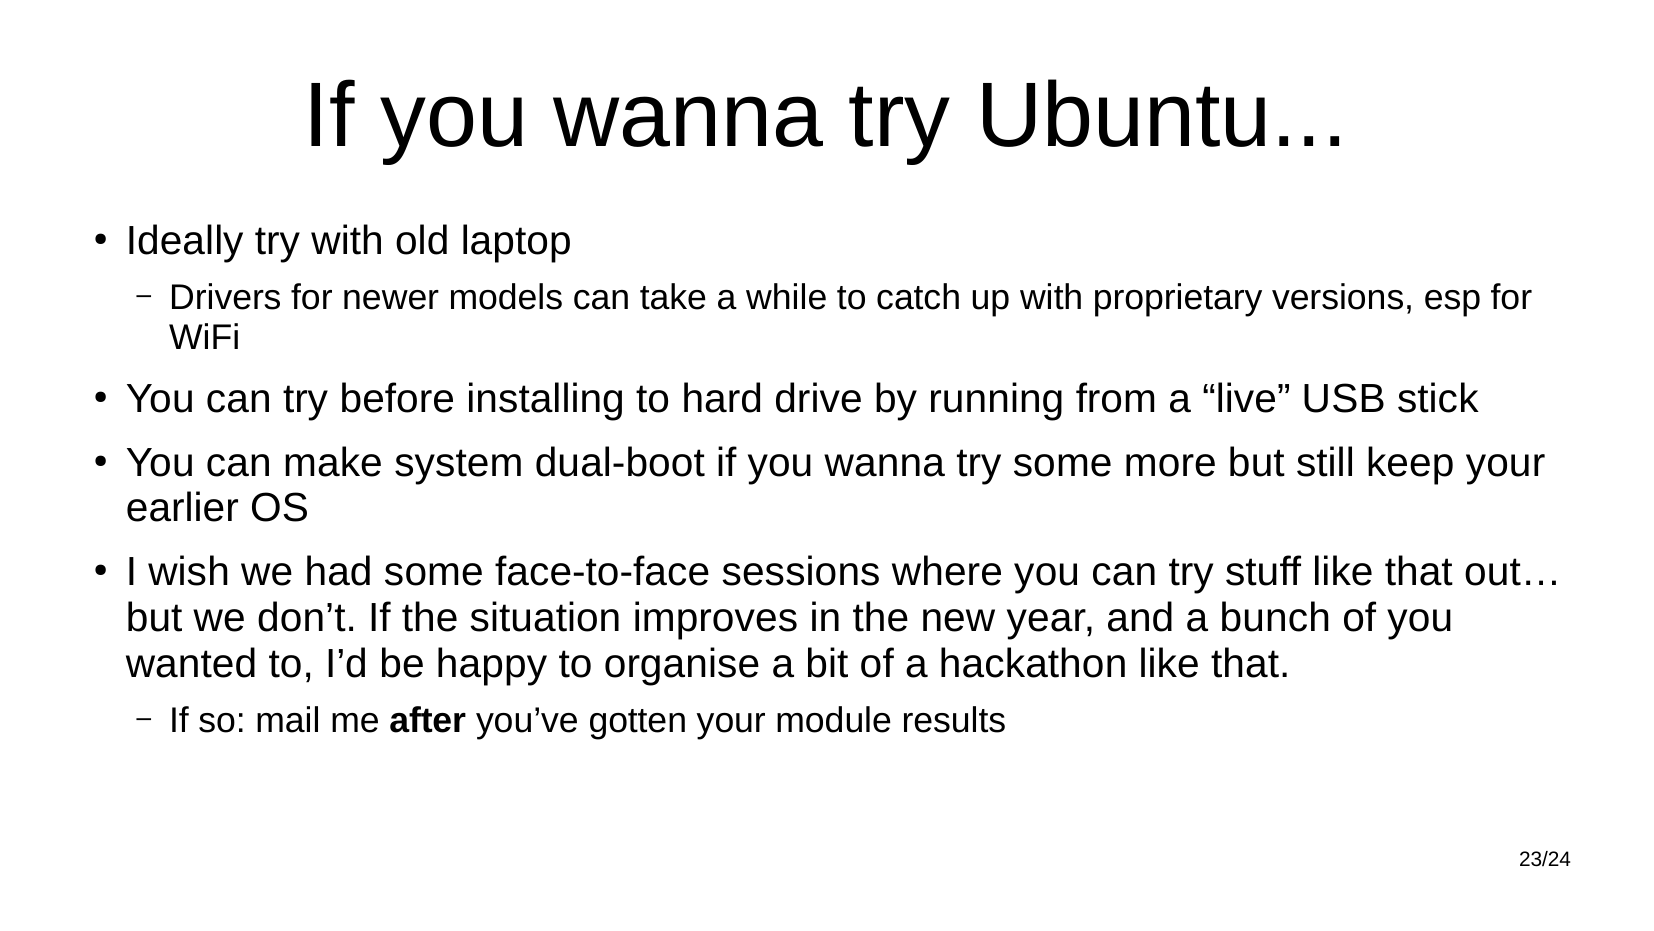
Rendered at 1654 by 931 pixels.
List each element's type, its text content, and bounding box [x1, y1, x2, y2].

title If you wanna try Ubuntu... [82, 37, 1571, 193]
list Ideally try with old laptop Drivers for newer models can take a while to catch up with proprietary versions, esp for WiFi You can try before installing to hard drive by running from a “live” USB stick You can make system dual-boot if you wanna try some more but still keep your earlier OS I wish we had some face-to-face sessions where you can try stuff like that out… but we don’t. If the situation improves in the new year, and a bunch of you wanted to, I’d be happy to organise a bit of a hackathon like that. If so: mail me after you’ve gotten your module results [82, 217, 1571, 758]
